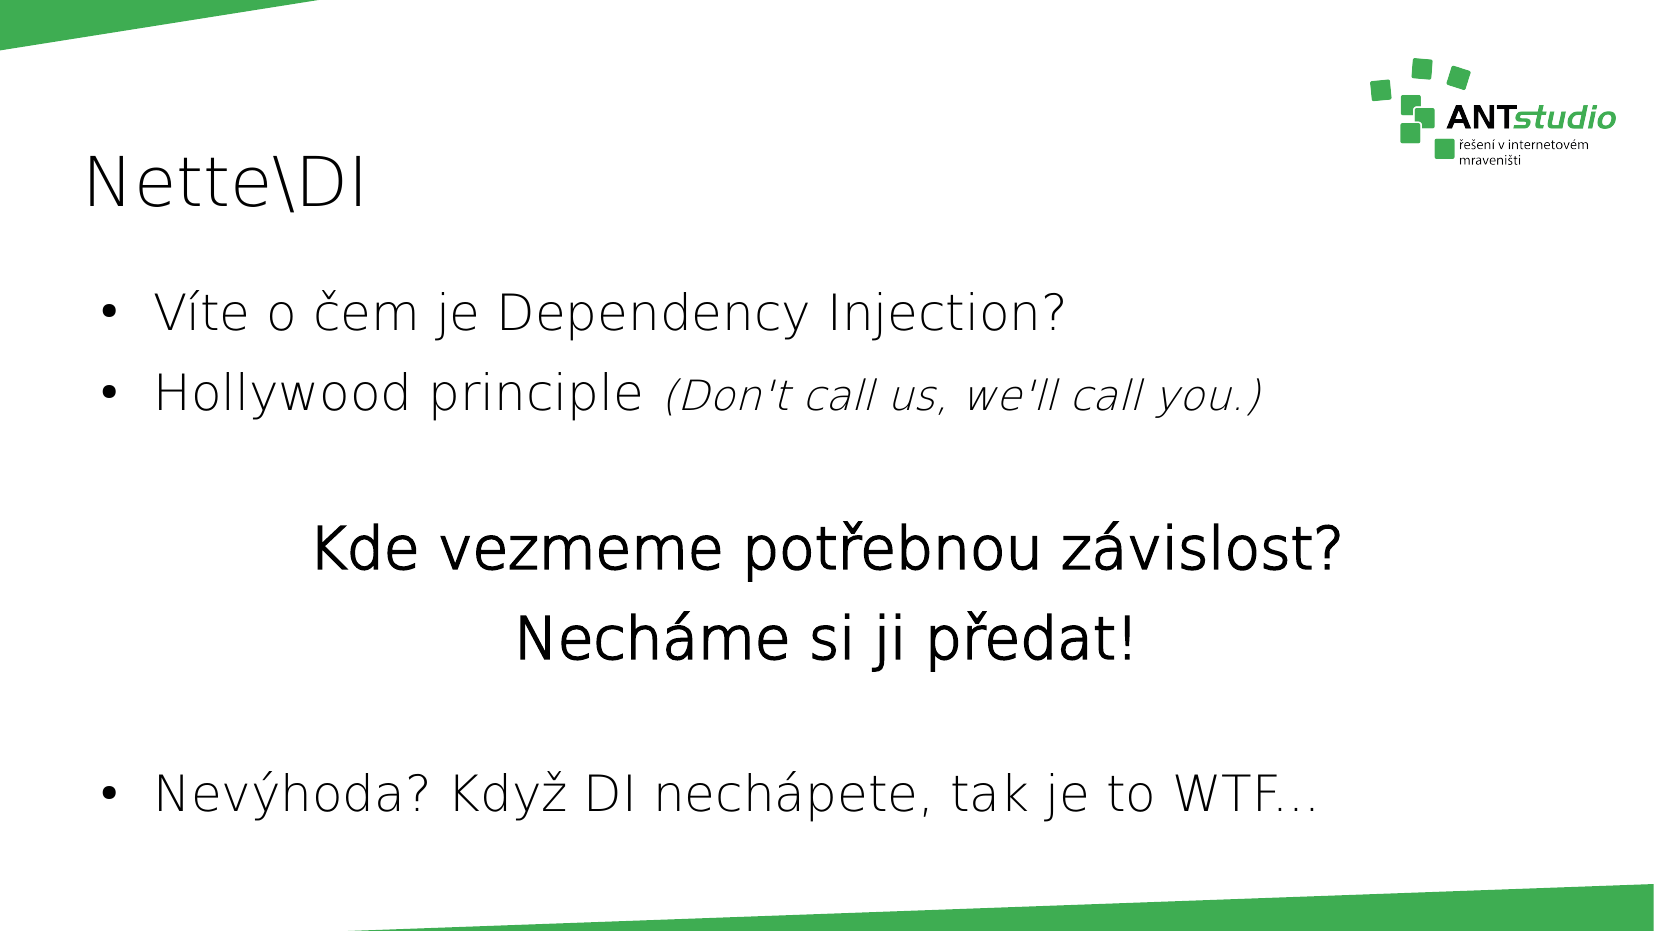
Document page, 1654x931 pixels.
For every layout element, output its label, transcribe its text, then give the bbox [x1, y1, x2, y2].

list Víte o čem je Dependency Injection? Hollywood principle (Don't call us, we'll call you.) Kde vezmeme potřebnou závislost? Necháme si ji předat! Nevýhoda? Když DI nechápete, tak je to WTF... [82, 283, 1571, 847]
picture [1370, 58, 1616, 165]
title Nette\DI [82, 104, 1571, 260]
